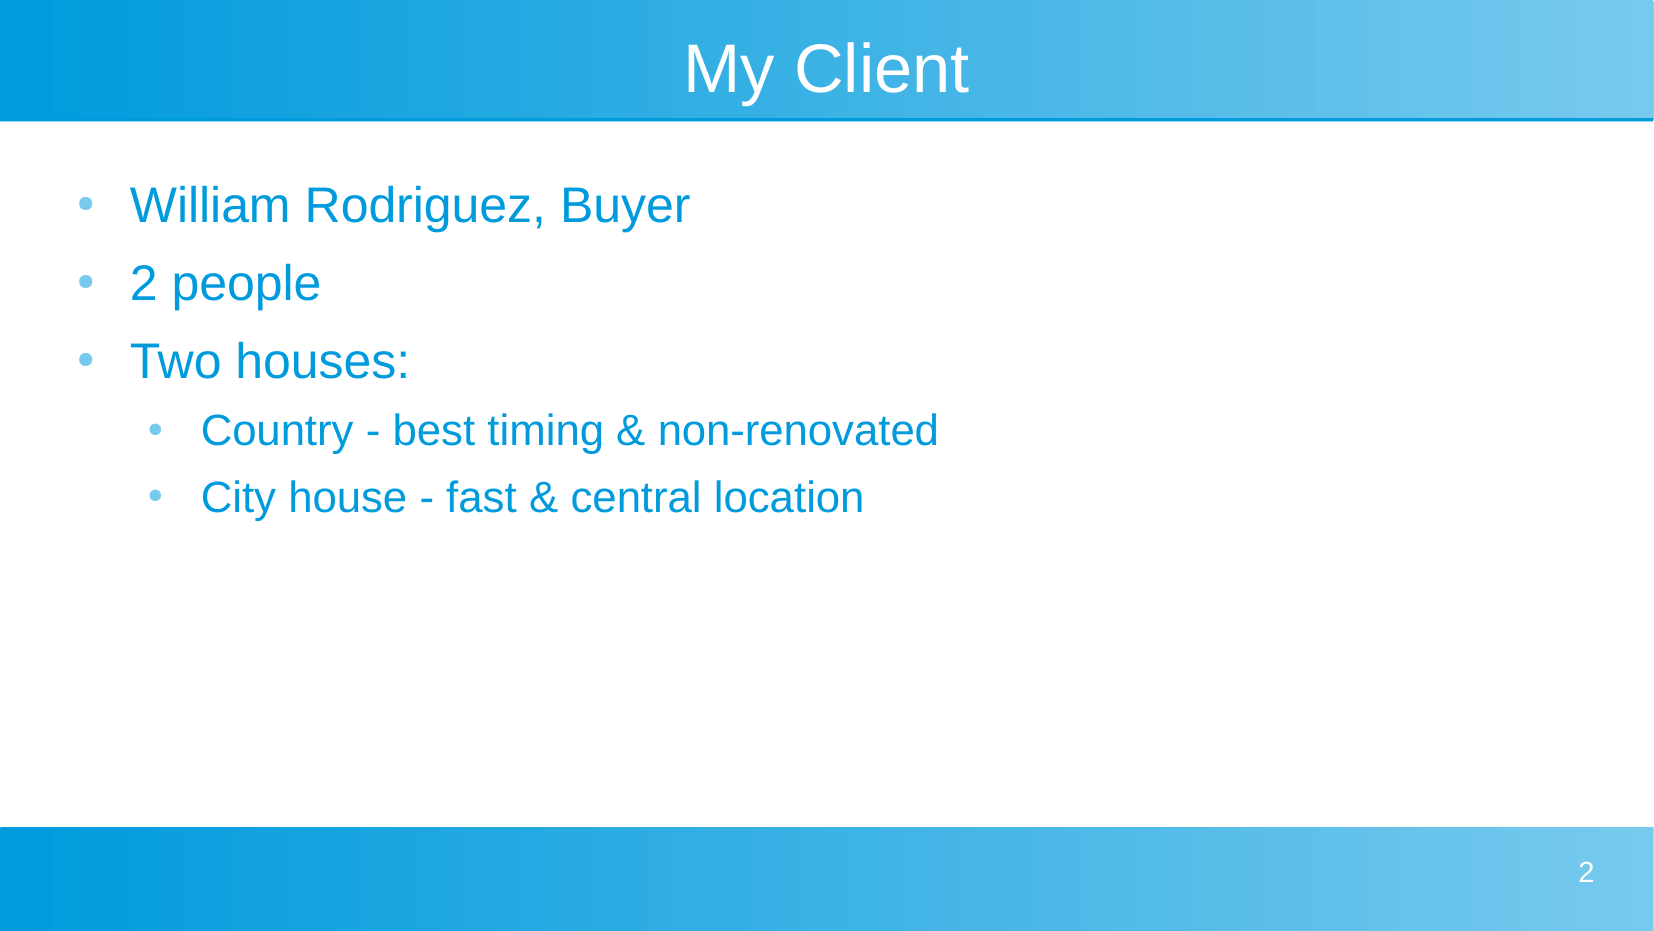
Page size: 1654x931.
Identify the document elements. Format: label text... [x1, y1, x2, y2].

title My Client [59, 29, 1595, 108]
list William Rodriguez, Buyer 2 people Two houses: Country - best timing & non-renovated City house - fast & central location [59, 177, 1595, 768]
